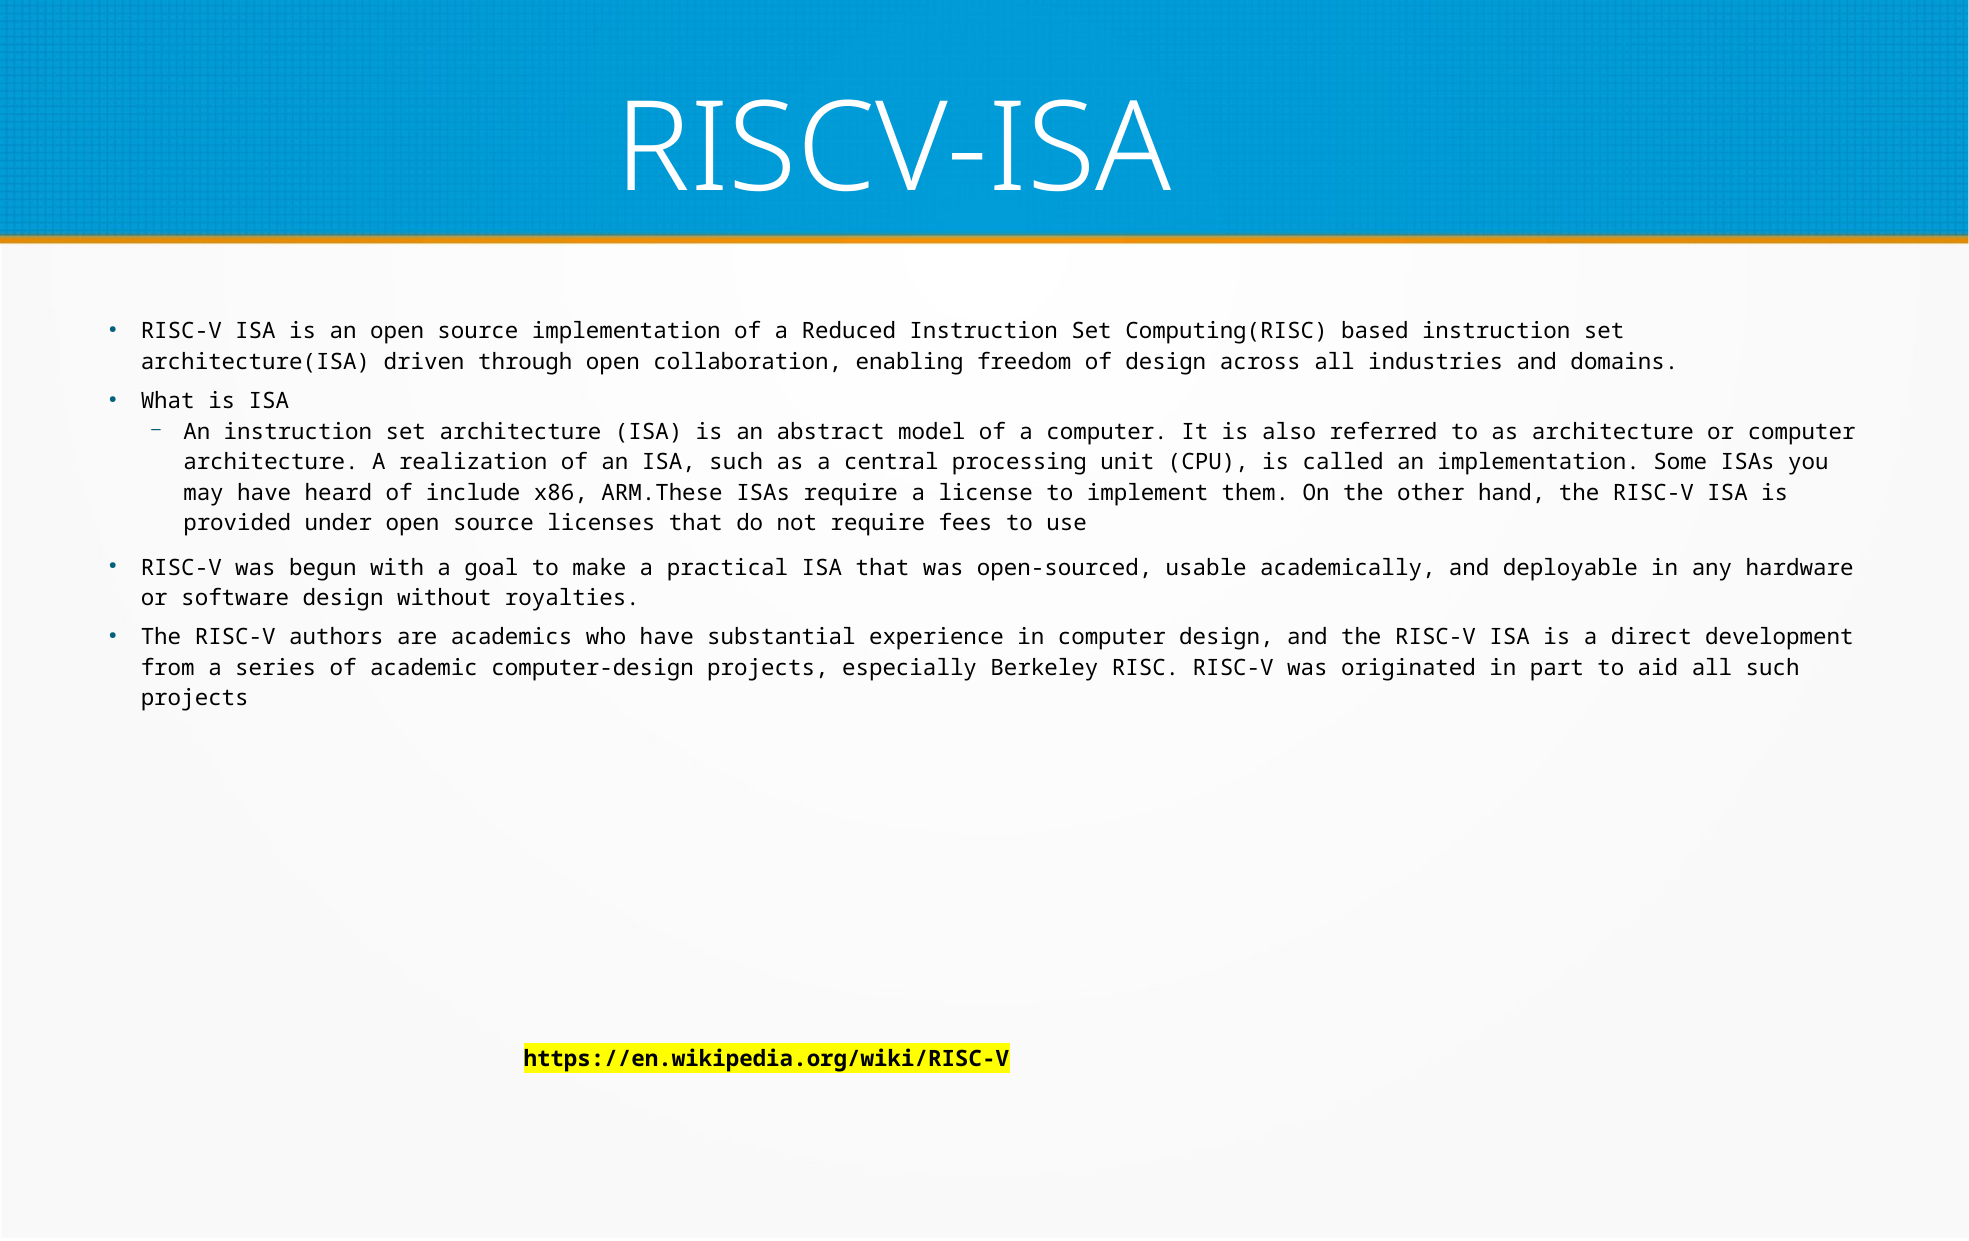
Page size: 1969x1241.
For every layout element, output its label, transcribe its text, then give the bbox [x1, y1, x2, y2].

list RISC-V ISA is an open source implementation of a Reduced Instruction Set Computing(RISC) based instruction set architecture(ISA) driven through open collaboration, enabling freedom of design across all industries and domains. What is ISA An instruction set architecture (ISA) is an abstract model of a computer. It is also referred to as architecture or computer architecture. A realization of an ISA, such as a central processing unit (CPU), is called an implementation. Some ISAs you may have heard of include x86, ARM.These ISAs require a license to implement them. On the other hand, the RISC-V ISA is provided under open source licenses that do not require fees to use RISC-V was begun with a goal to make a practical ISA that was open-sourced, usable academically, and deployable in any hardware or software design without royalties. The RISC-V authors are academics who have substantial experience in computer design, and the RISC-V ISA is a direct development from a series of academic computer-design projects, especially Berkeley RISC. RISC-V was originated in part to aid all such projects https://en.wikipedia.org/wiki/RISC-V [98, 315, 1861, 1081]
title RISCV-ISA [98, 19, 1870, 227]
picture [0, 233, 1969, 1241]
